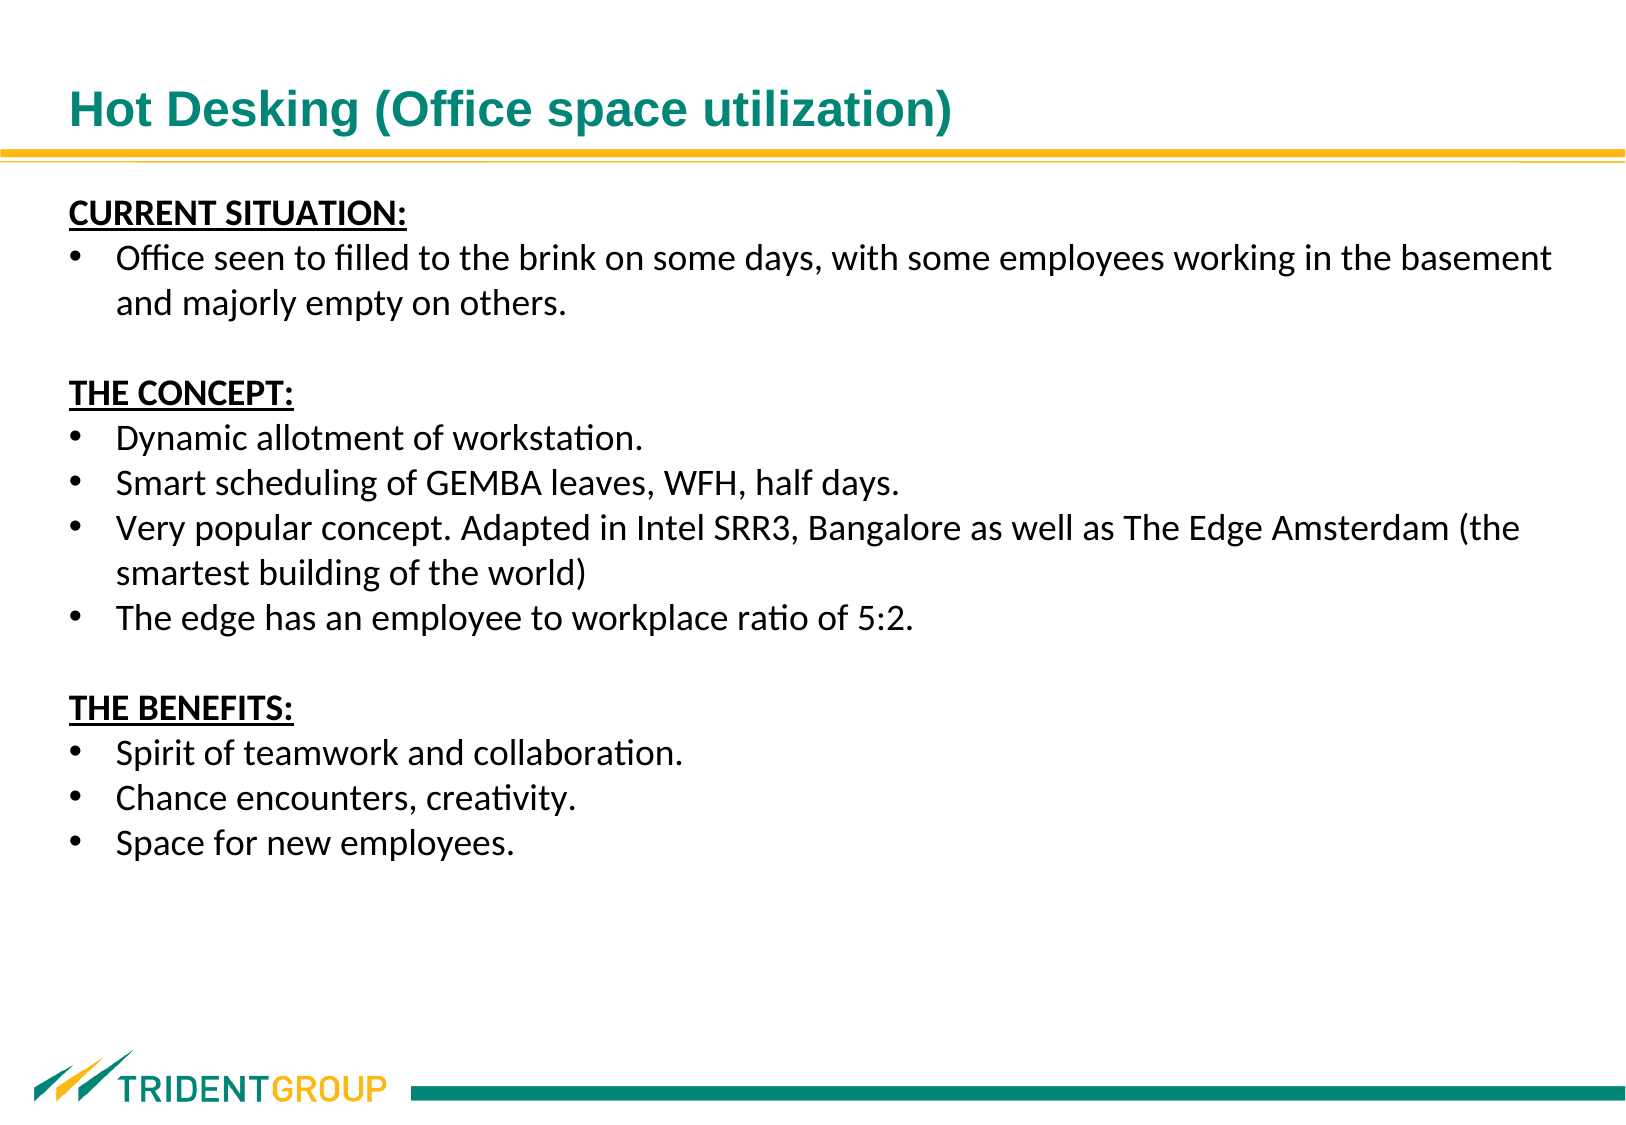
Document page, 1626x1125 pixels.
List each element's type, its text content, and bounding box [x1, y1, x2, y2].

title Hot Desking (Office space utilization) [54, 68, 1571, 145]
text_box CURRENT SITUATION: Office seen to filled to the brink on some days, with some employees working in the basement and majorly empty on others. THE CONCEPT: Dynamic allotment of workstation. Smart scheduling of GEMBA leaves, WFH, half days. Very popular concept. Adapted in Intel SRR3, Bangalore as well as The Edge Amsterdam (the smartest building of the world) The edge has an employee to workplace ratio of 5:2. THE BENEFITS: Spirit of teamwork and collaboration. Chance encounters, creativity. Space for new employees. [54, 180, 1571, 871]
picture [27, 1044, 394, 1122]
text_box [0, 149, 1626, 158]
text_box [411, 1086, 1626, 1101]
